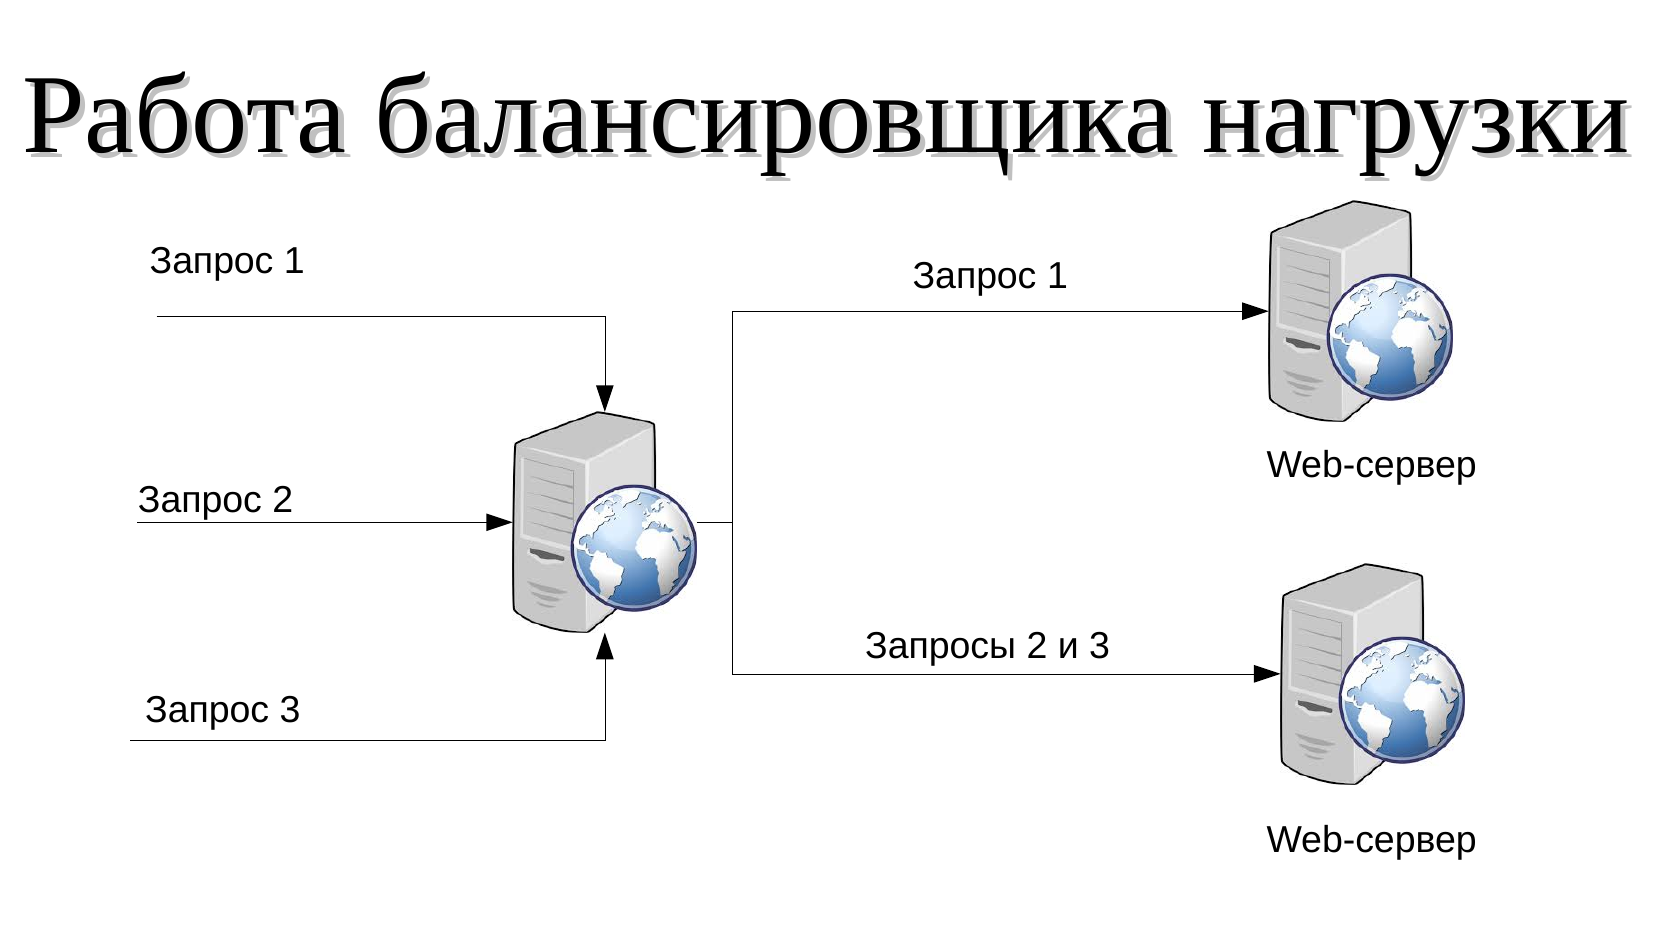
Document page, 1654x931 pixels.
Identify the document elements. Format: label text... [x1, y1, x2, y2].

text_box Web-сервер [1251, 811, 1524, 869]
text_box Запрос 3 [130, 681, 316, 739]
picture [1280, 563, 1465, 785]
text_box Запрос 1 [897, 246, 1087, 304]
text_box Запрос 2 [123, 470, 313, 528]
text_box Запрос 1 [134, 232, 502, 290]
title Работа балансировщика нагрузки [0, 0, 1654, 240]
text_box Web-сервер [1251, 435, 1524, 493]
picture [1268, 200, 1453, 422]
text_box Запросы 2 и 3 [850, 617, 1146, 674]
picture [512, 411, 697, 633]
